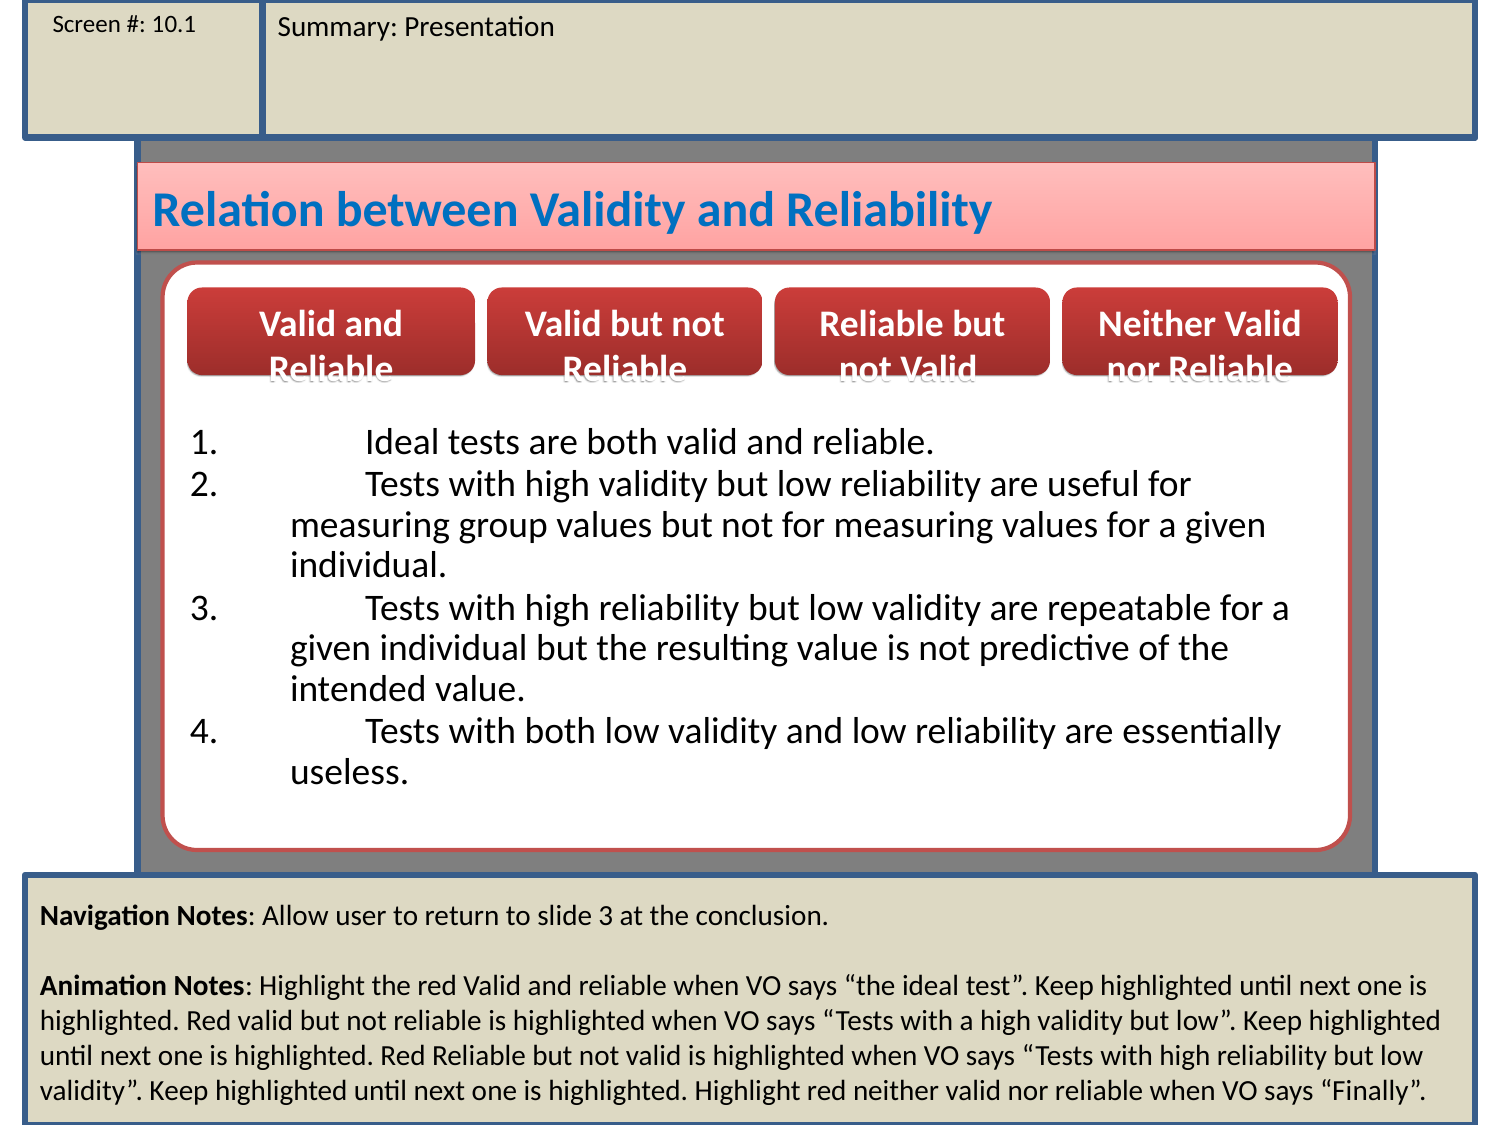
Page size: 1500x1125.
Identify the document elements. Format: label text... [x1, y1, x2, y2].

text_box [25, 250, 1475, 889]
text_box [25, 1117, 1475, 1125]
text_box Valid but not Reliable [487, 287, 763, 376]
text_box [25, 0, 1475, 163]
text_box Screen #: 10.1 [37, 0, 250, 46]
text_box Relation between Validity and Reliability [137, 163, 1375, 250]
text_box Neither Valid nor Reliable [1062, 287, 1338, 376]
text_box 1. Ideal tests are both valid and reliable. 2. Tests with high validity but low reliability are useful for measuring group values but not for measuring values for a given individual. 3. Tests with high reliability but low validity are repeatable for a given individual but the resulting value is not predictive of the intended value. 4. Tests with both low validity and low reliability are essentially useless. [175, 415, 1325, 800]
text_box Summary: Presentation [262, 0, 1500, 51]
text_box Navigation Notes: Allow user to return to slide 3 at the conclusion. Animation Notes: Highlight the red Valid and reliable when VO says “the ideal test”. Keep highlighted until next one is highlighted. Red valid but not reliable is highlighted when VO says “Tests with a high validity but low”. Keep highlighted until next one is highlighted. Red Reliable but not valid is highlighted when VO says “Tests with high reliability but low validity”. Keep highlighted until next one is highlighted. Highlight red neither valid nor reliable when VO says “Finally”. [24, 889, 1475, 1117]
text_box Reliable but not Valid [774, 287, 1051, 376]
text_box Valid and Reliable [187, 287, 476, 376]
